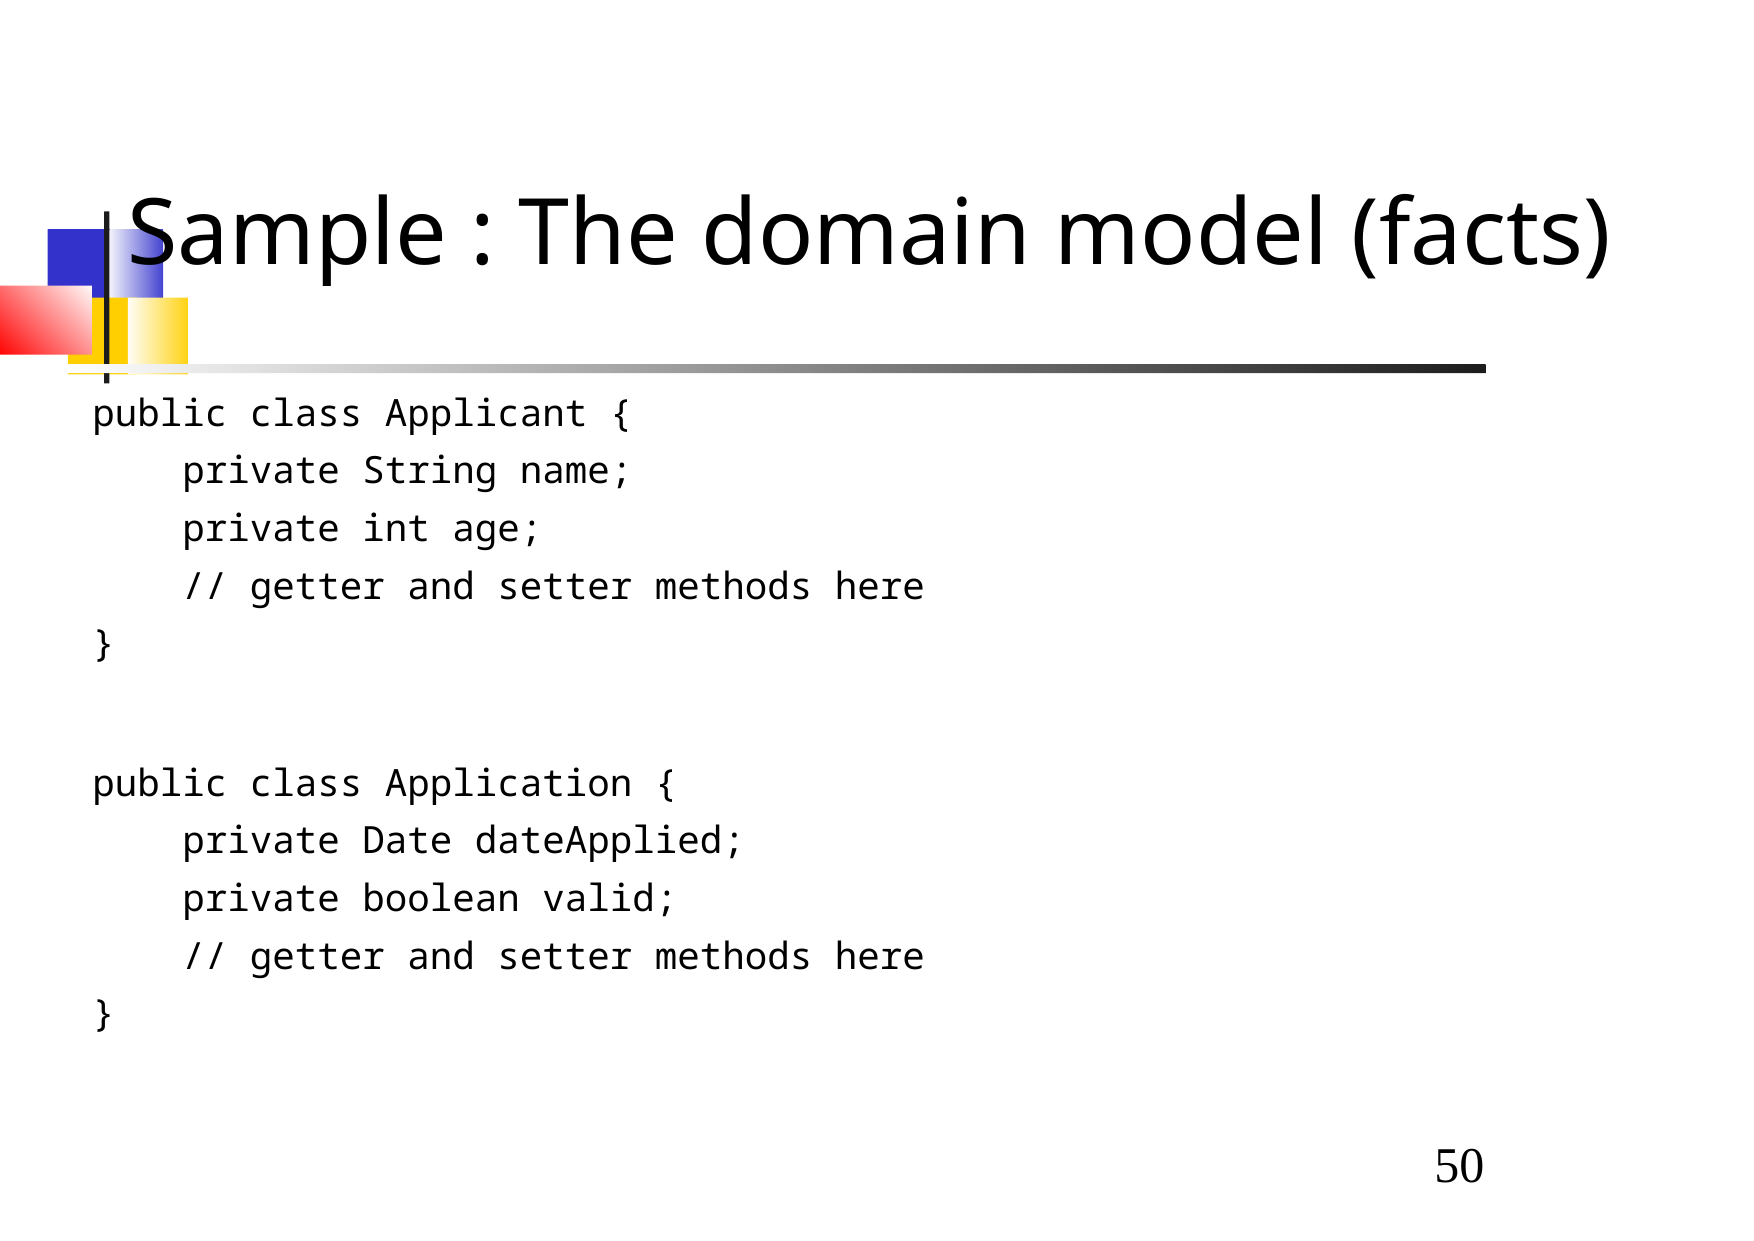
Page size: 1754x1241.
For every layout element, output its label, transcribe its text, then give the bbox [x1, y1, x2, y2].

list public class Applicant { private String name; private int age; // getter and setter methods here } public class Application { private Date dateApplied; private boolean valid; // getter and setter methods here } [72, 383, 1652, 1127]
title Sample : The domain model (facts) [73, 117, 1667, 349]
